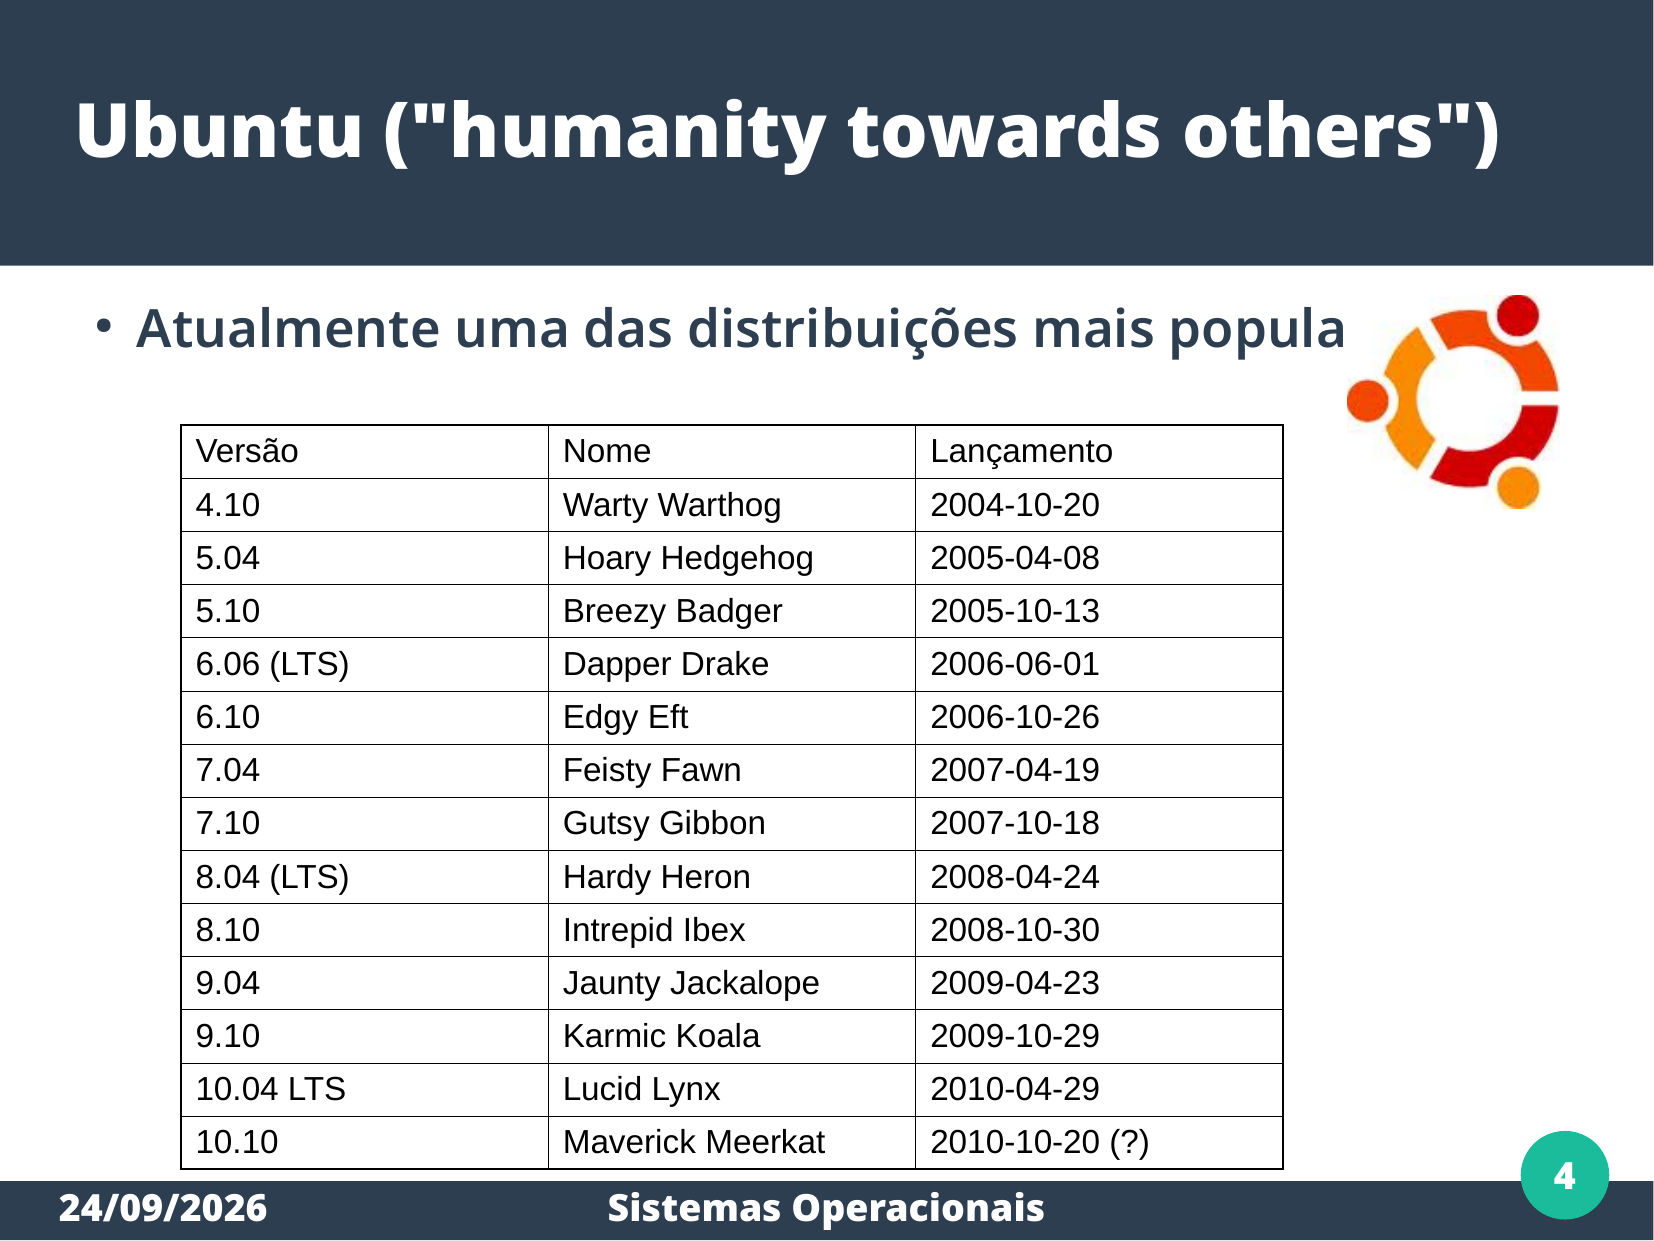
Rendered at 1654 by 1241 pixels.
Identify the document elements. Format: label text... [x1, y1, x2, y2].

table_cell 5.10 [182, 585, 548, 637]
table_cell 2007-10-18 [916, 798, 1282, 850]
table_cell 2007-04-19 [916, 745, 1282, 797]
table_header Nome [549, 426, 915, 478]
table_cell 6.10 [182, 692, 548, 744]
table_cell 2005-10-13 [916, 585, 1282, 637]
table_cell 10.04 LTS [182, 1064, 548, 1116]
table_cell 6.06 (LTS) [182, 638, 548, 691]
table_cell 2008-10-30 [916, 904, 1282, 956]
table_cell 8.04 (LTS) [182, 851, 548, 903]
table_cell Lucid Lynx [549, 1064, 915, 1116]
table_cell 5.04 [182, 532, 548, 584]
table_cell Breezy Badger [549, 585, 915, 637]
table_cell Gutsy Gibbon [549, 798, 915, 850]
table_cell 2010-10-20 (?) [916, 1117, 1282, 1168]
table_cell Intrepid Ibex [549, 904, 915, 956]
table_cell 2008-04-24 [916, 851, 1282, 903]
table_cell Feisty Fawn [549, 745, 915, 797]
table_cell 8.10 [182, 904, 548, 956]
table_header Versão [182, 426, 548, 478]
table_cell 2005-04-08 [916, 532, 1282, 584]
table_cell 9.10 [182, 1010, 548, 1063]
picture [1347, 295, 1560, 509]
table_header Lançamento [916, 426, 1282, 478]
table_cell 2004-10-20 [916, 479, 1282, 531]
table_cell Warty Warthog [549, 479, 915, 531]
table_cell 7.04 [182, 745, 548, 797]
table_cell 7.10 [182, 798, 548, 850]
table_cell Dapper Drake [549, 638, 915, 691]
table_cell 2006-06-01 [916, 638, 1282, 691]
table_cell 2009-10-29 [916, 1010, 1282, 1063]
table_cell 9.04 [182, 957, 548, 1009]
table_cell Hardy Heron [549, 851, 915, 903]
table_cell 2006-10-26 [916, 692, 1282, 744]
table_cell Karmic Koala [549, 1010, 915, 1063]
table_cell Maverick Meerkat [549, 1117, 915, 1168]
table_cell 4.10 [182, 479, 548, 531]
table_cell Edgy Eft [549, 692, 915, 744]
table_cell 2010-04-29 [916, 1064, 1282, 1116]
table_cell Hoary Hedgehog [549, 532, 915, 584]
list Atualmente uma das distribuições mais populares [65, 283, 1555, 414]
title Ubuntu ("humanity towards others") [74, 51, 1563, 206]
table_cell 2009-04-23 [916, 957, 1282, 1009]
table_cell Jaunty Jackalope [549, 957, 915, 1009]
table_cell 10.10 [182, 1117, 548, 1168]
